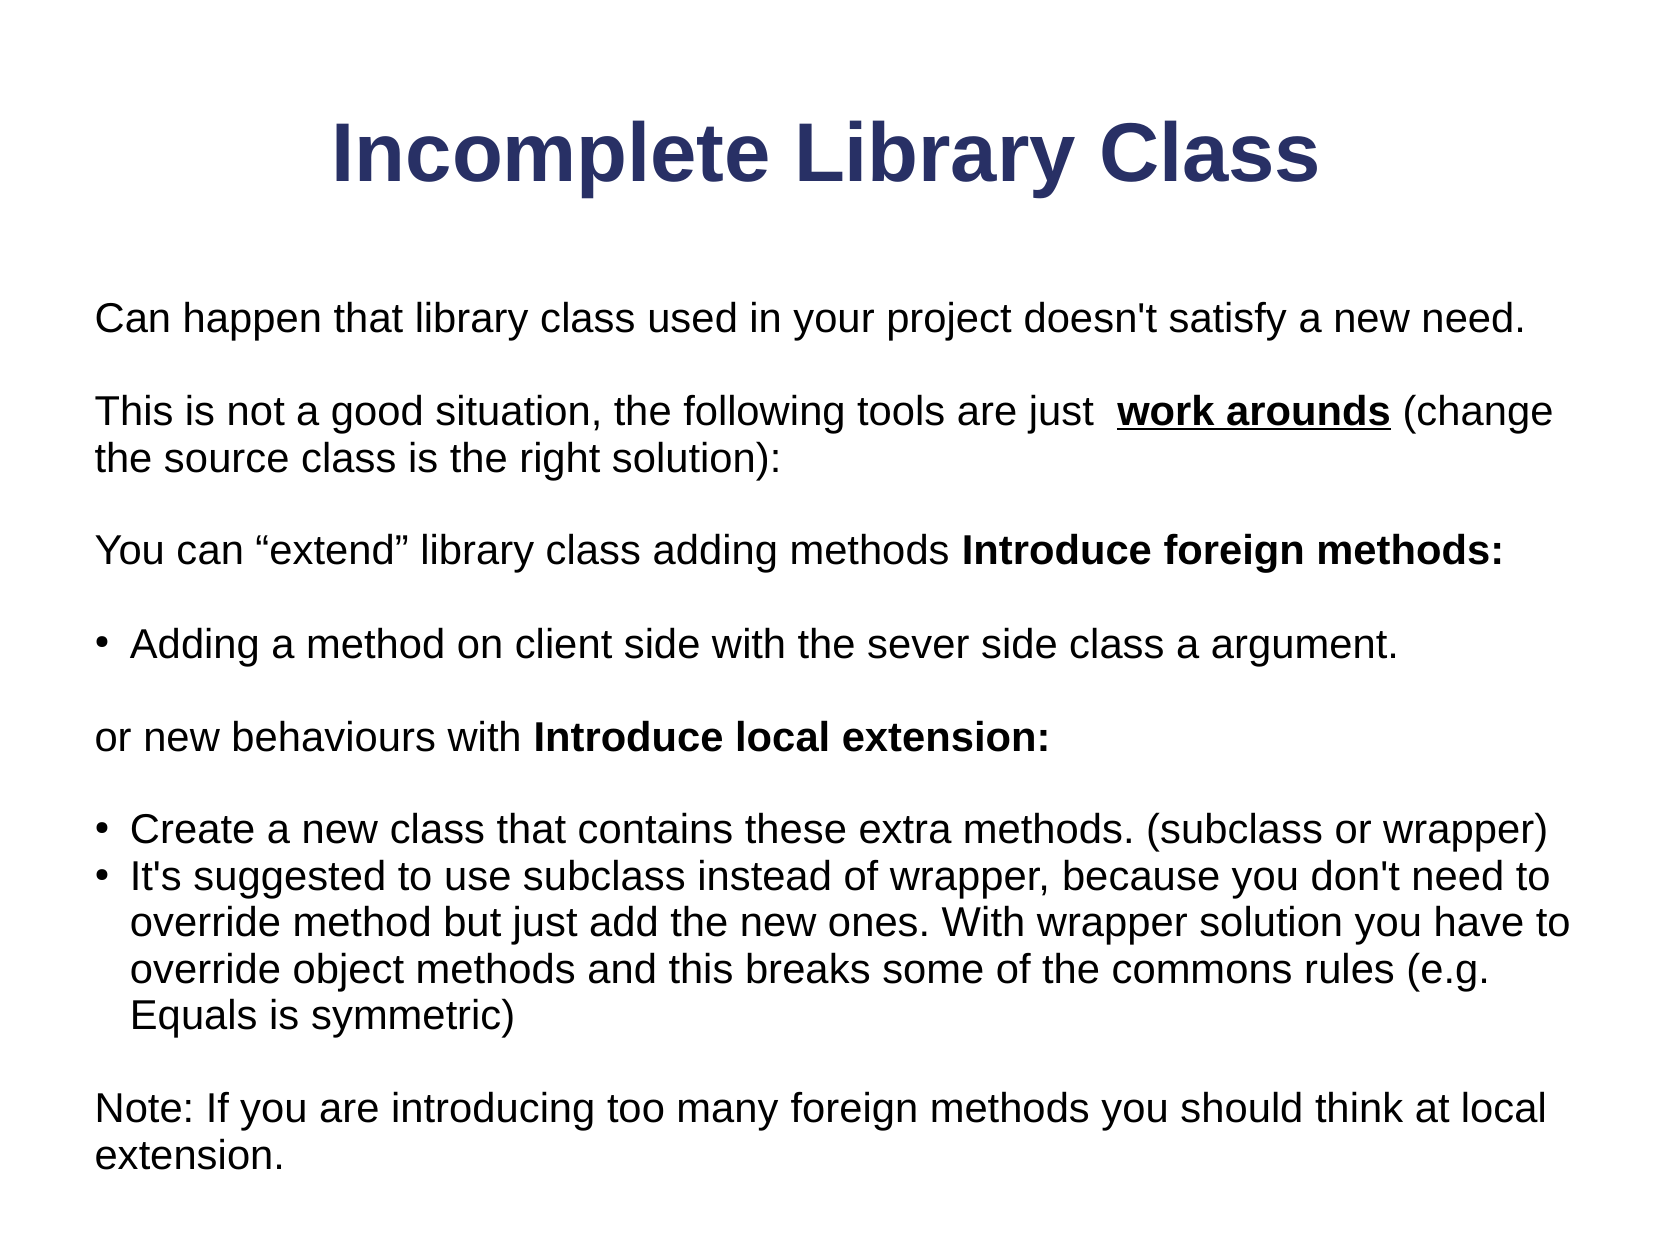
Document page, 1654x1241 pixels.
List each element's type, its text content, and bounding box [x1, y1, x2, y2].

title Incomplete Library Class [82, 49, 1571, 257]
subtitle Can happen that library class used in your project doesn't satisfy a new need. This is not a good situation, the following tools are just work arounds (change the source class is the right solution): You can “extend” library class adding methods Introduce foreign methods: Adding a method on client side with the sever side class a argument. or new behaviours with Introduce local extension: Create a new class that contains these extra methods. (subclass or wrapper) It's suggested to use subclass instead of wrapper, because you don't need to override method but just add the new ones. With wrapper solution you have to override object methods and this breaks some of the commons rules (e.g. Equals is symmetric) Note: If you are introducing too many foreign methods you should think at local extension. [94, 314, 1583, 1159]
